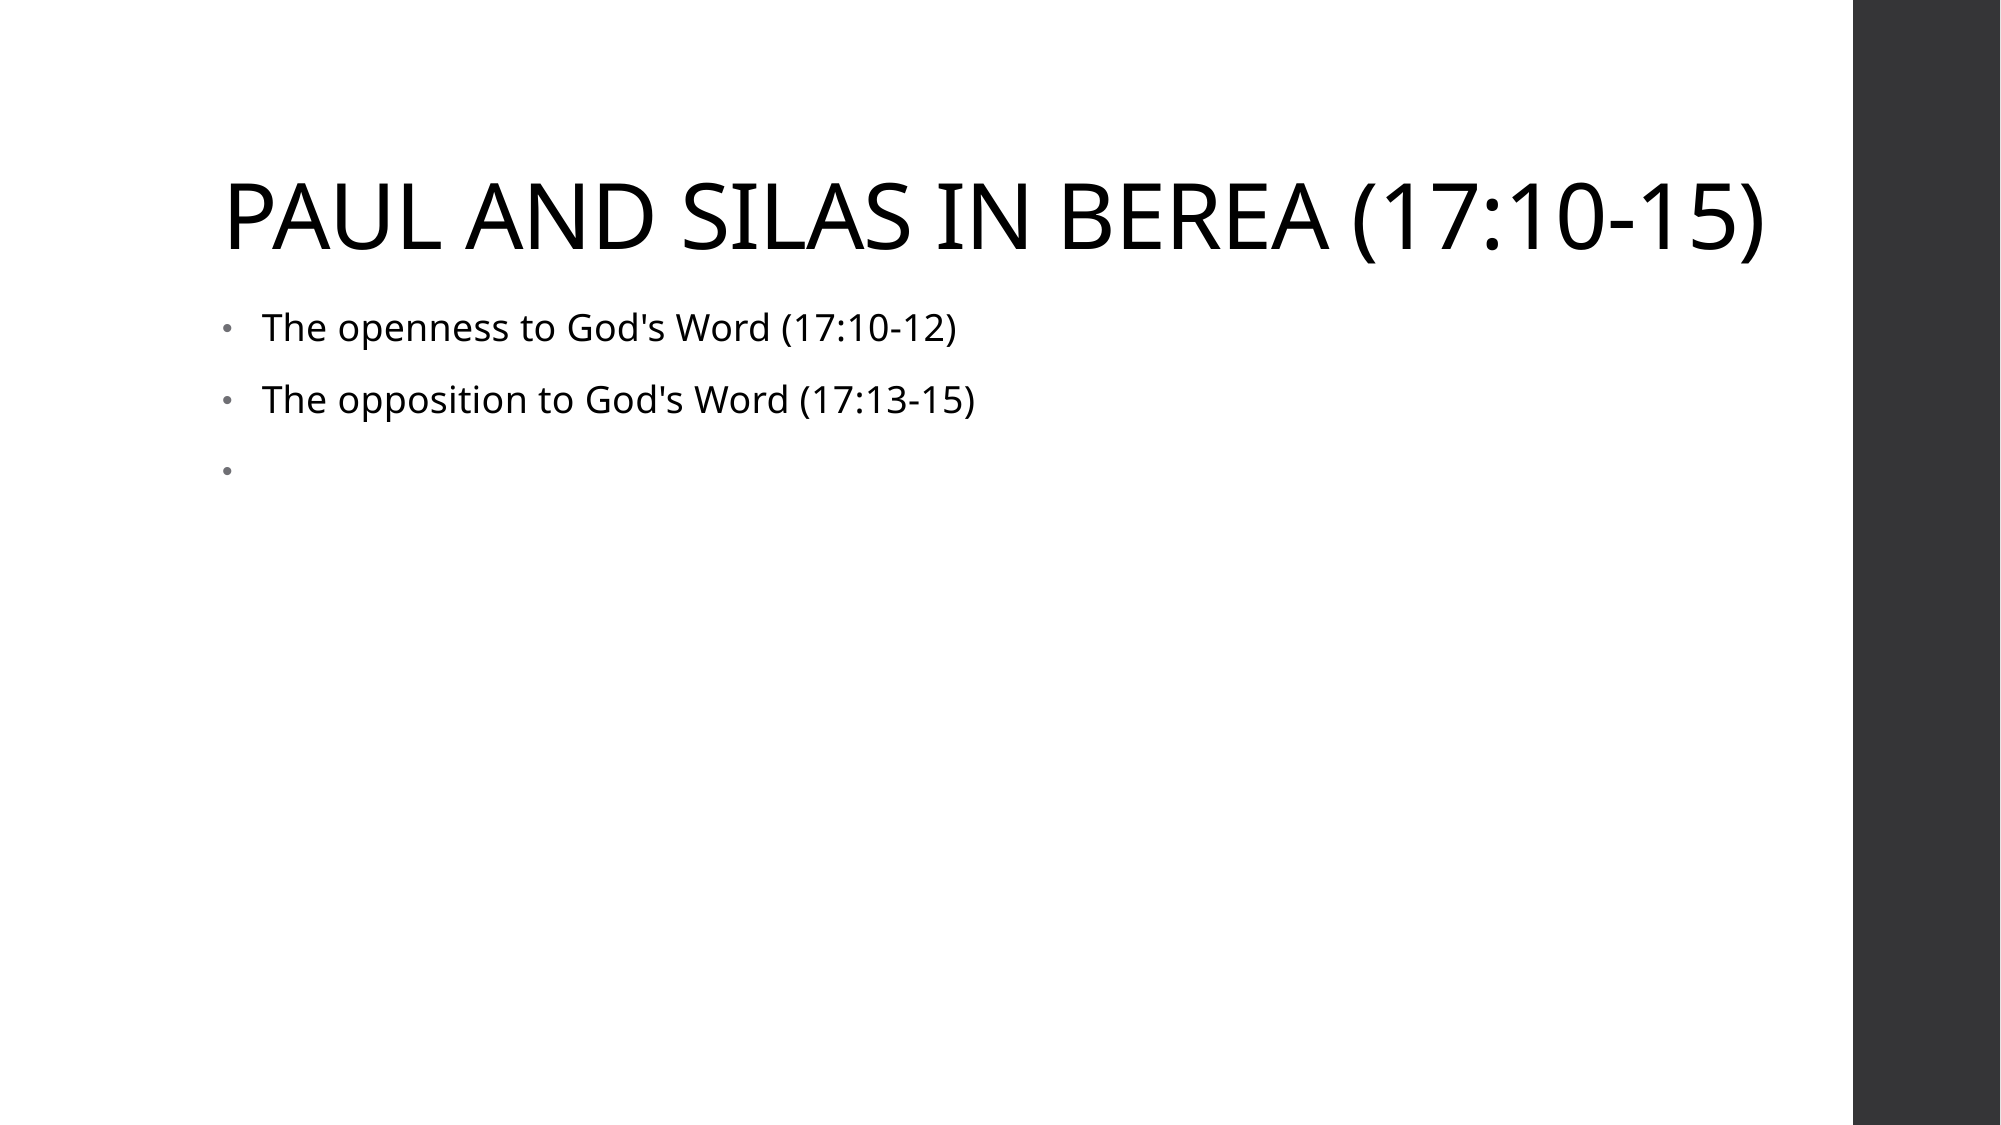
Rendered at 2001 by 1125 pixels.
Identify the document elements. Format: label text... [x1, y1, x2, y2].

title PAUL AND SILAS IN BEREA (17:10-15) [206, 60, 1797, 278]
list The openness to God's Word (17:10-12) The opposition to God's Word (17:13-15) [206, 299, 1617, 1014]
